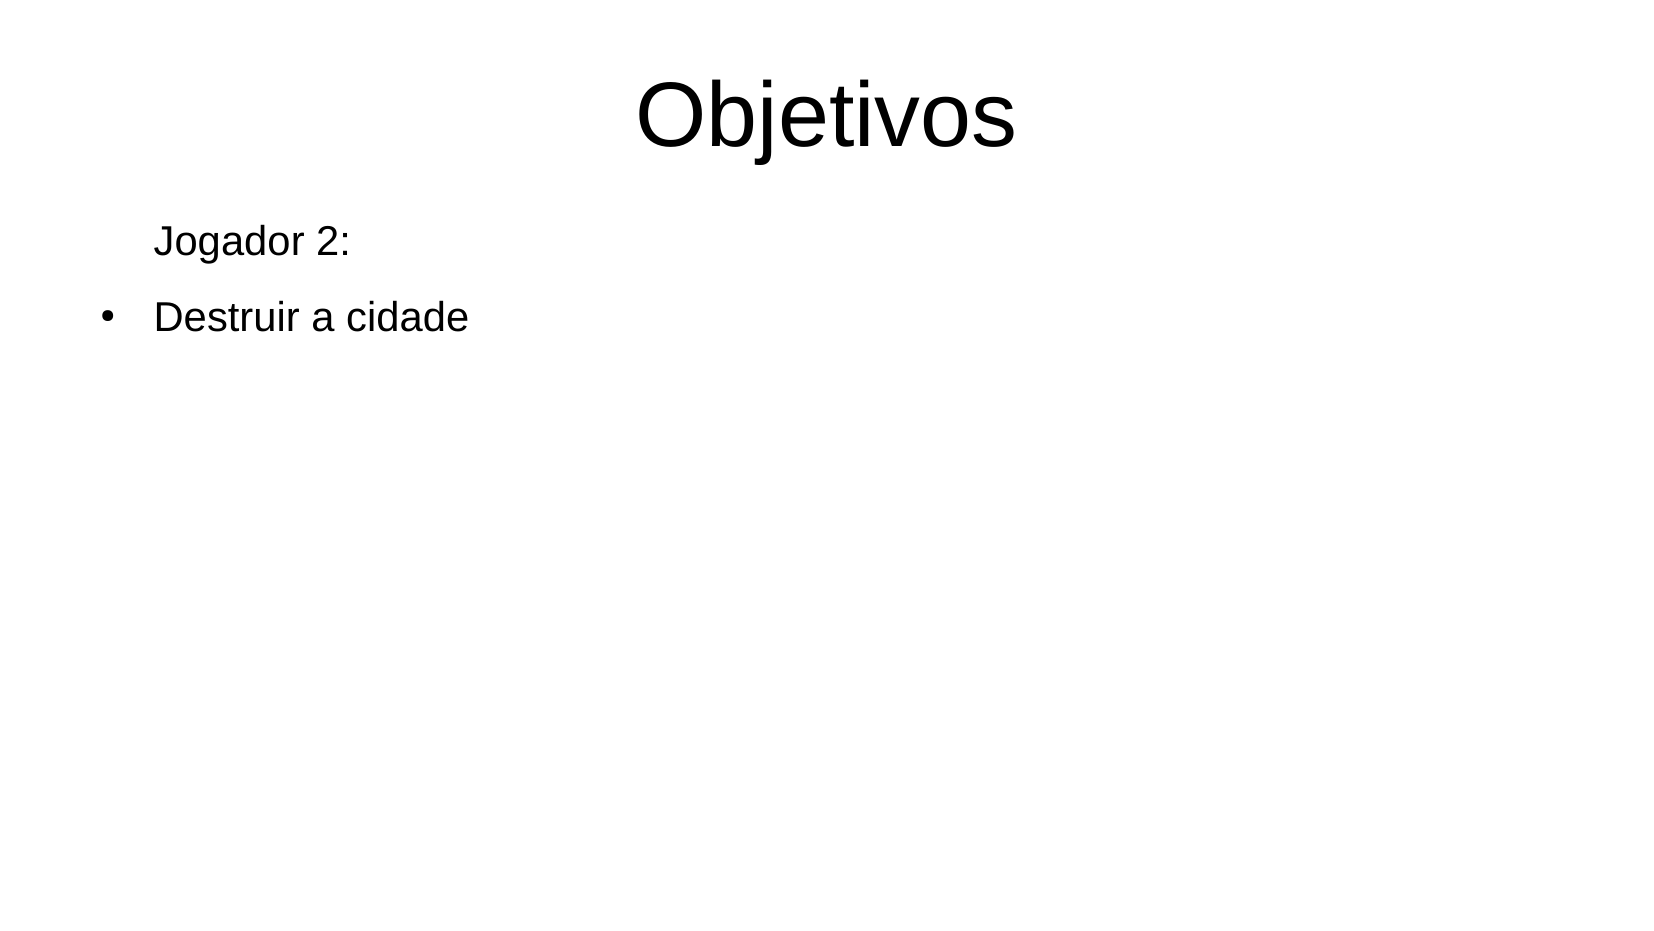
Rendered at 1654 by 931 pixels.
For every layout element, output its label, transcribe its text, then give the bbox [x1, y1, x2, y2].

list Jogador 2: Destruir a cidade [82, 217, 1571, 758]
title Objetivos [82, 37, 1571, 193]
